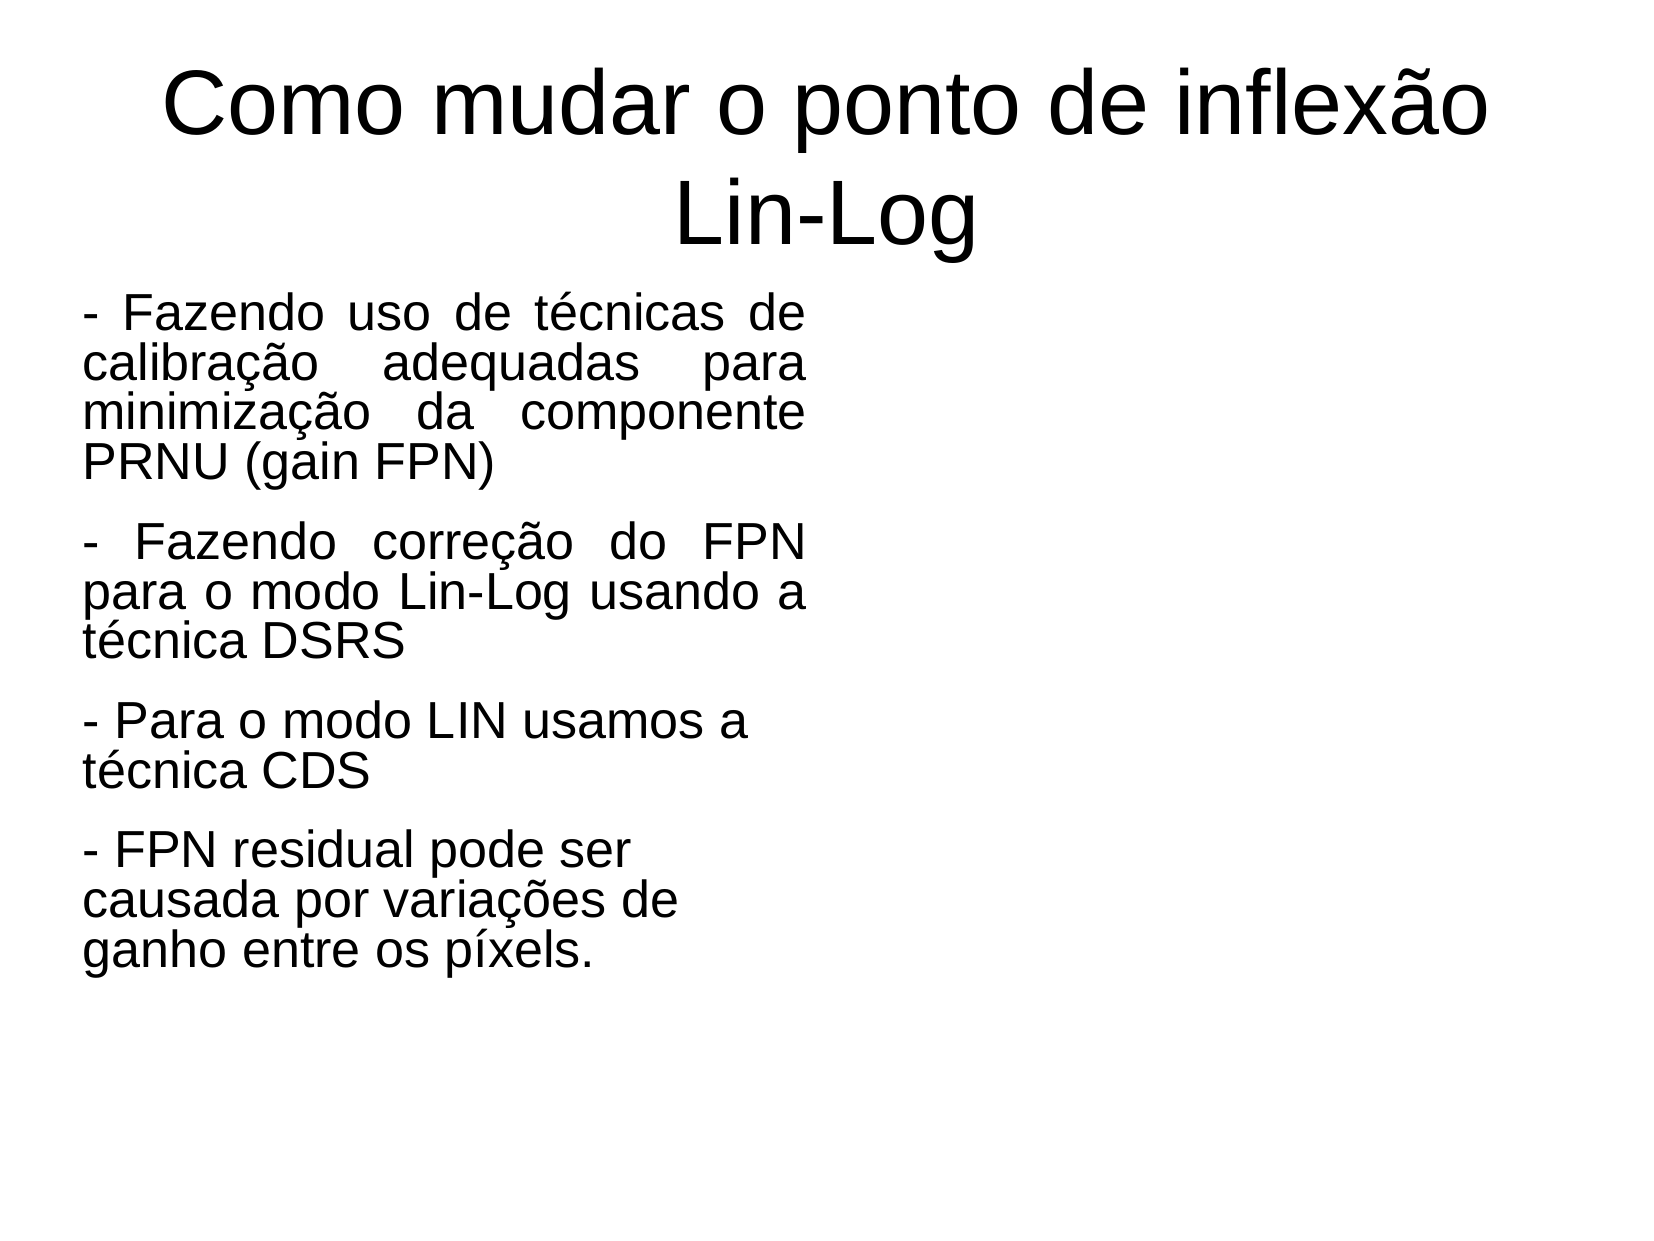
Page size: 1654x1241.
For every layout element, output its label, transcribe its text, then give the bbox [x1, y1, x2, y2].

list - Fazendo uso de técnicas de calibração adequadas para minimização da componente PRNU (gain FPN) - Fazendo correção do FPN para o modo Lin-Log usando a técnica DSRS - Para o modo LIN usamos a técnica CDS - FPN residual pode ser causada por variações de ganho entre os píxels. [82, 290, 809, 1010]
title Como mudar o ponto de inflexão Lin-Log [82, 49, 1571, 257]
